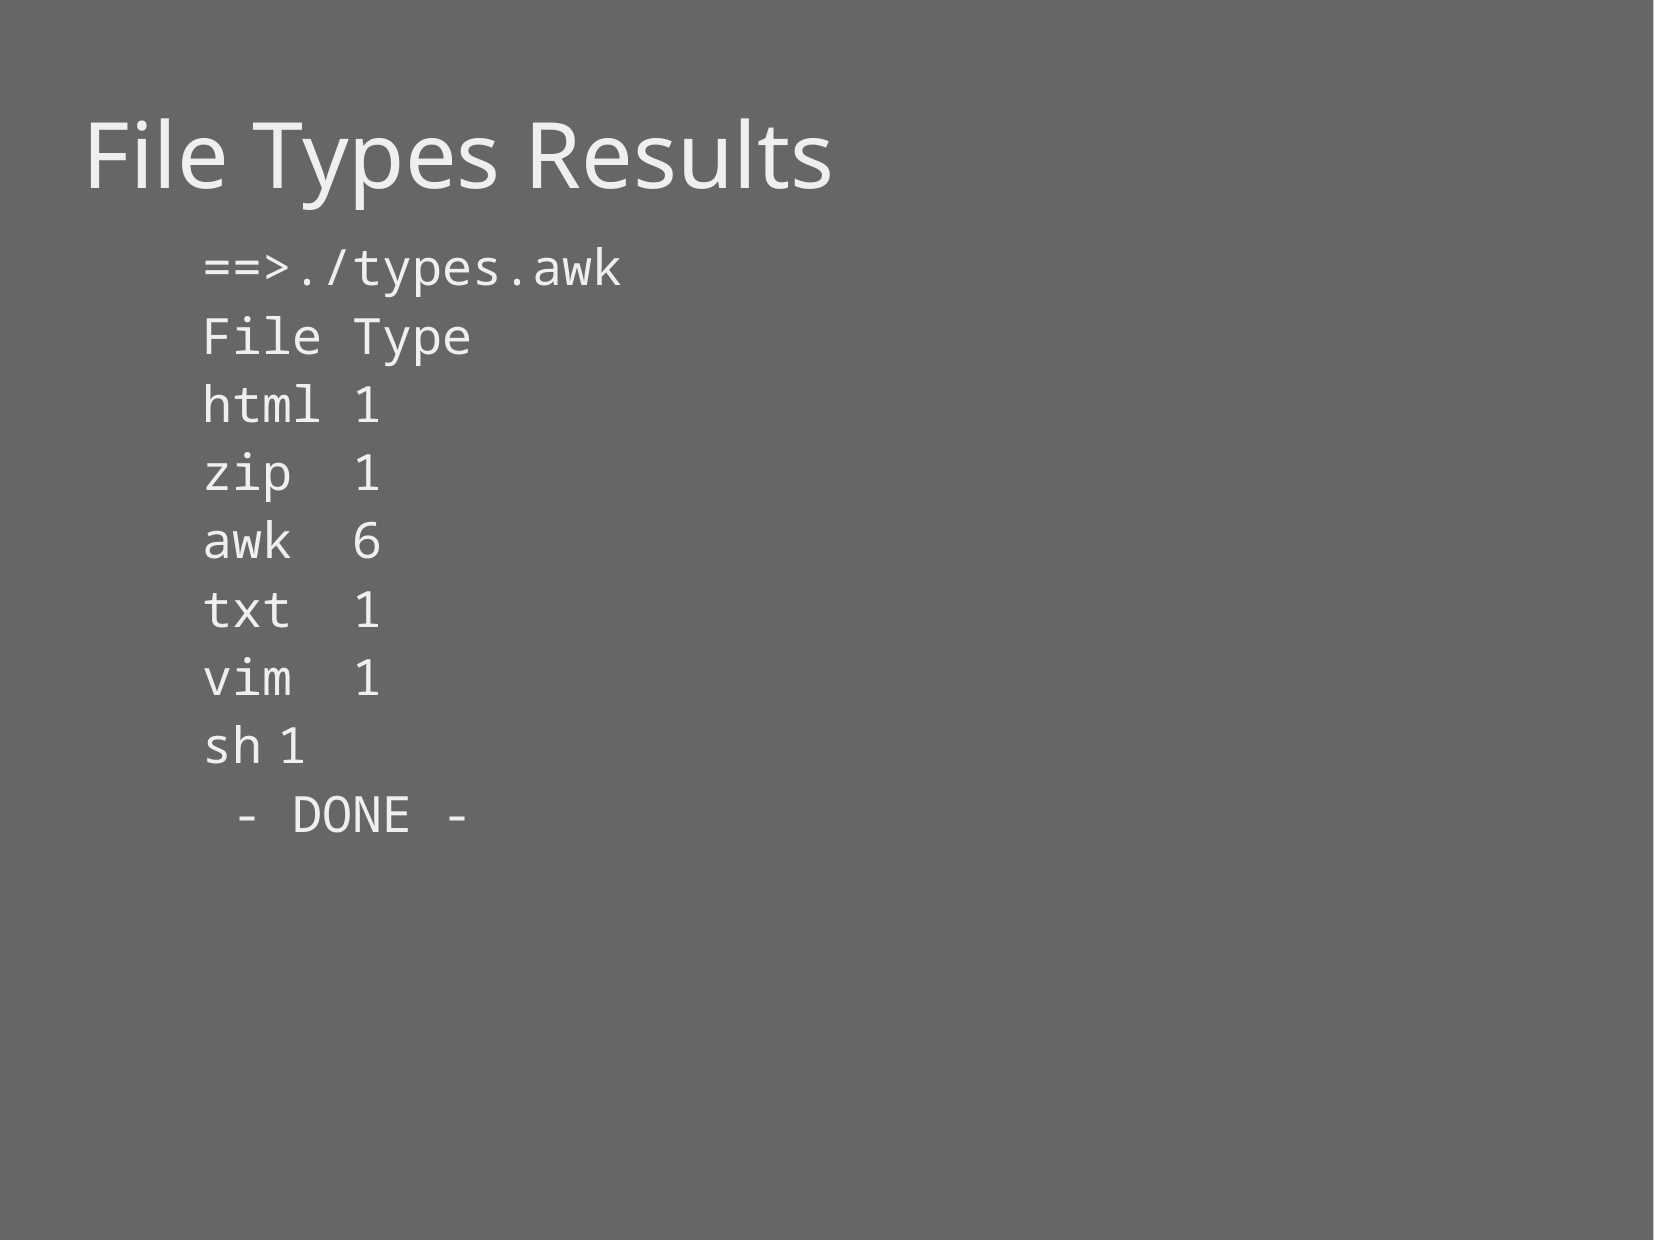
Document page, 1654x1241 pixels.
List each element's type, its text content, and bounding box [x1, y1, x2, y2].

title File Types Results [82, 49, 1571, 257]
text_box ==>./types.awk File Type html 1 zip 1 awk 6 txt 1 vim 1 sh 1 - DONE - [187, 225, 1426, 1178]
